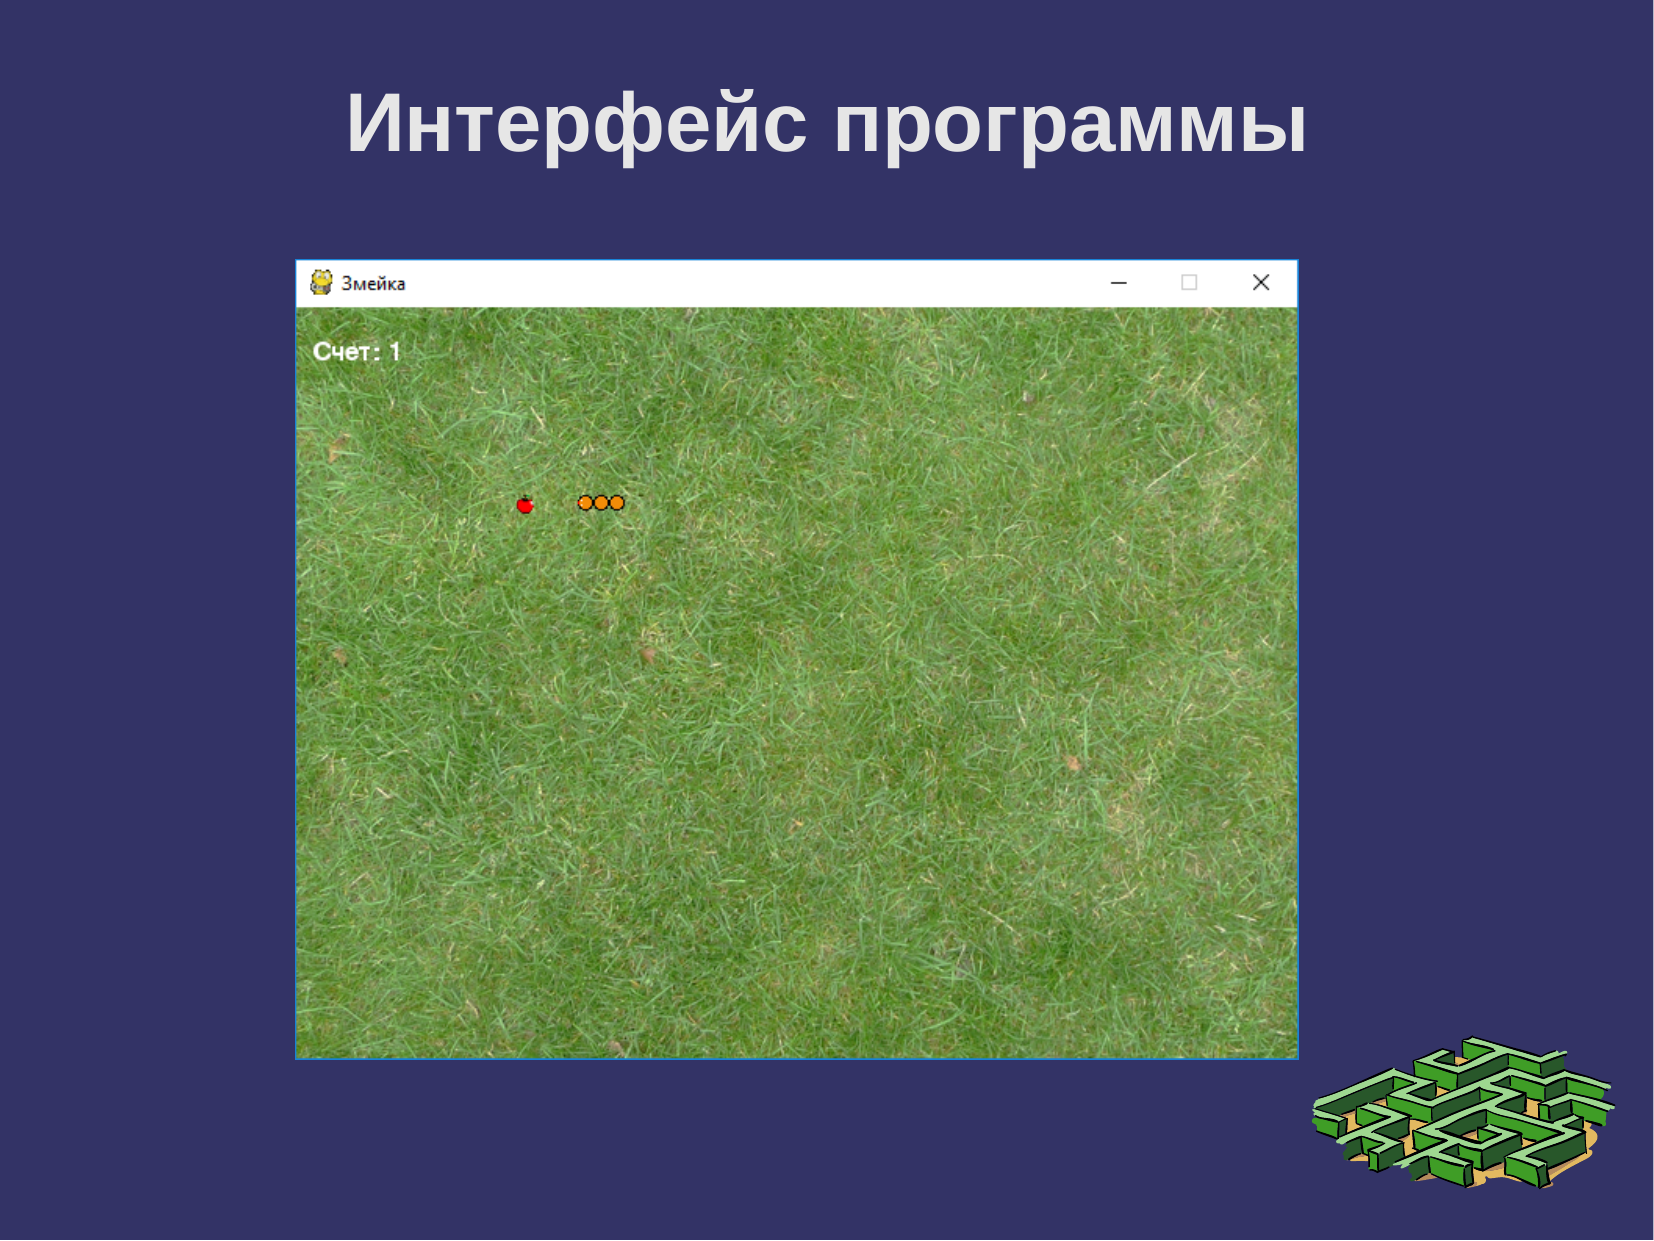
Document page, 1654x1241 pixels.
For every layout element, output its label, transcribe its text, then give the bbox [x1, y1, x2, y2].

title Интерфейс программы [121, 19, 1534, 227]
picture [295, 259, 1299, 1060]
